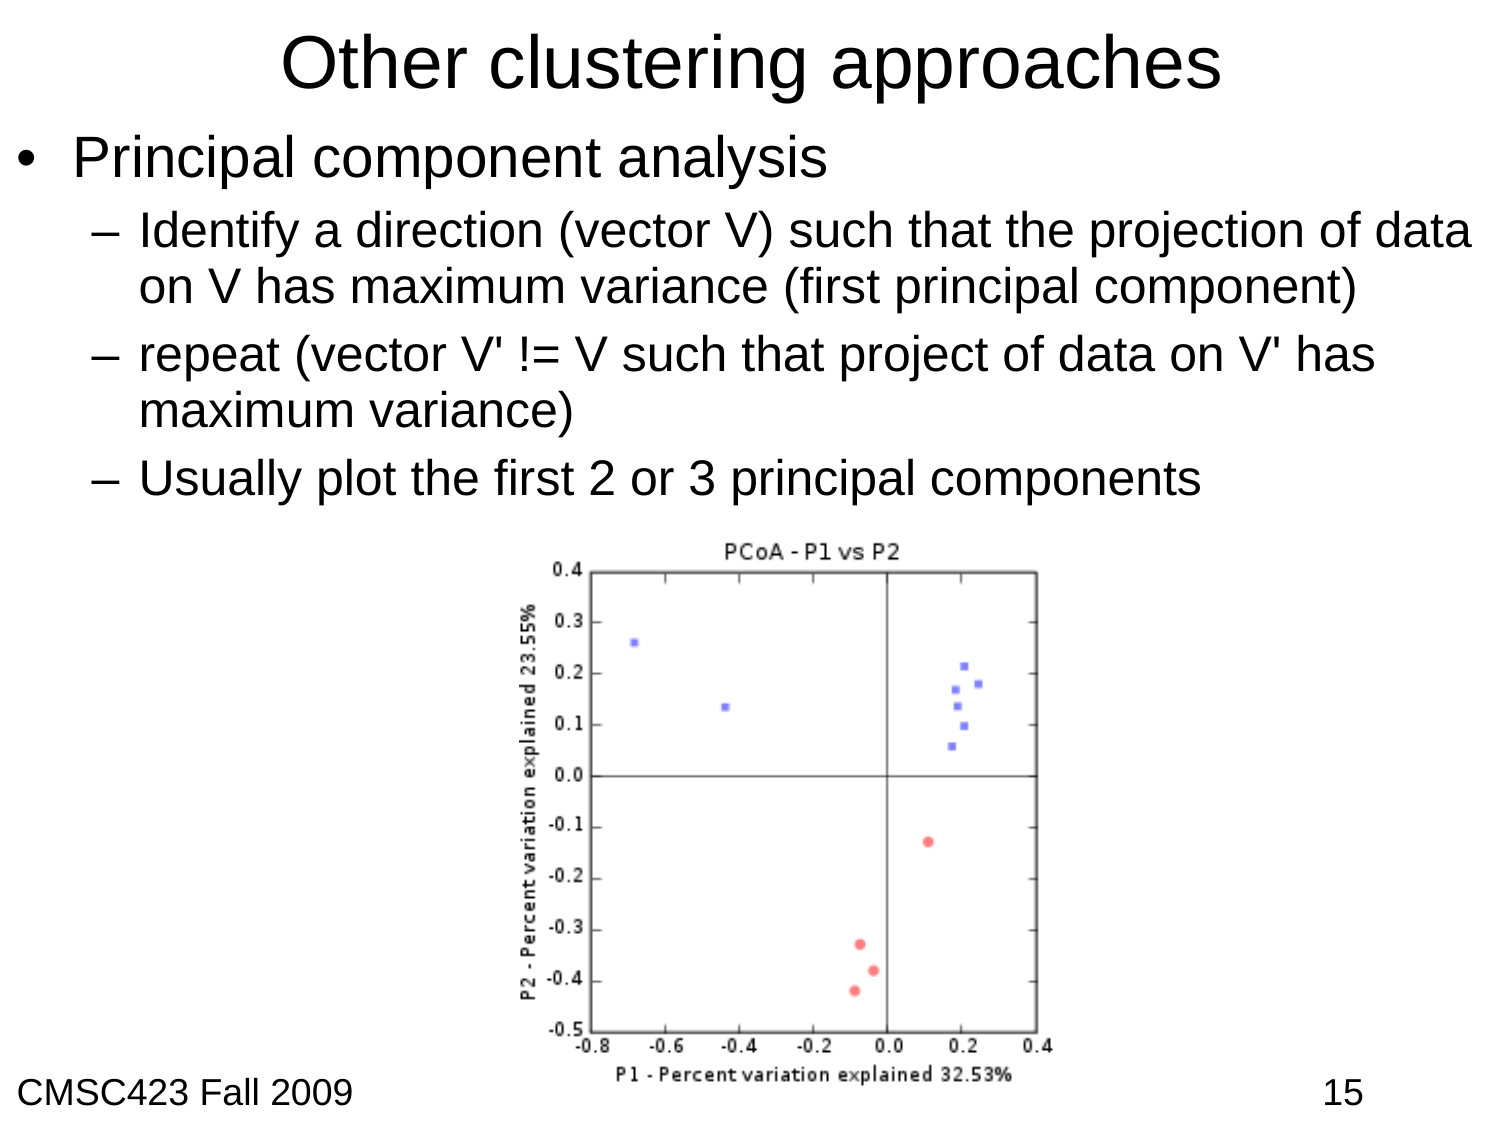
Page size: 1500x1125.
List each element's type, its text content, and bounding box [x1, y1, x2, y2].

list Principal component analysis Identify a direction (vector V) such that the projection of data on V has maximum variance (first principal component) repeat (vector V' != V such that project of data on V' has maximum variance) Usually plot the first 2 or 3 principal components [16, 124, 1485, 1057]
picture [519, 515, 1094, 1090]
title Other clustering approaches [19, 9, 1485, 116]
